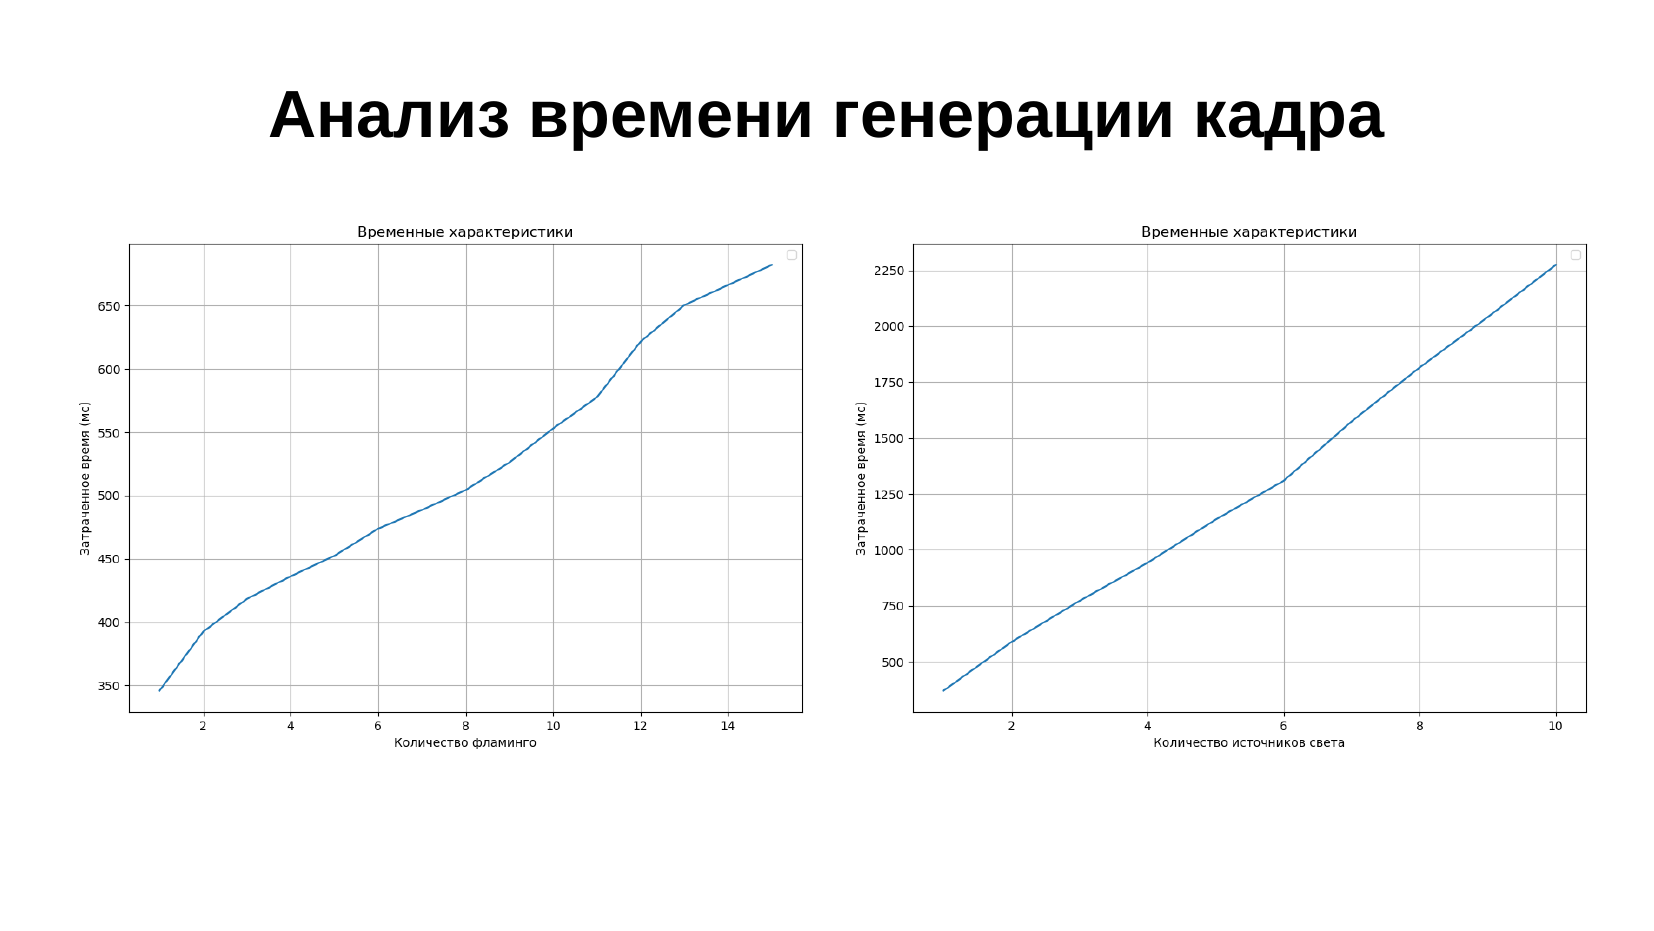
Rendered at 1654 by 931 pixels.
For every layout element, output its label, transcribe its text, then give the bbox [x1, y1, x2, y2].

title Анализ времени генерации кадра [82, 37, 1571, 192]
picture [52, 192, 1625, 755]
